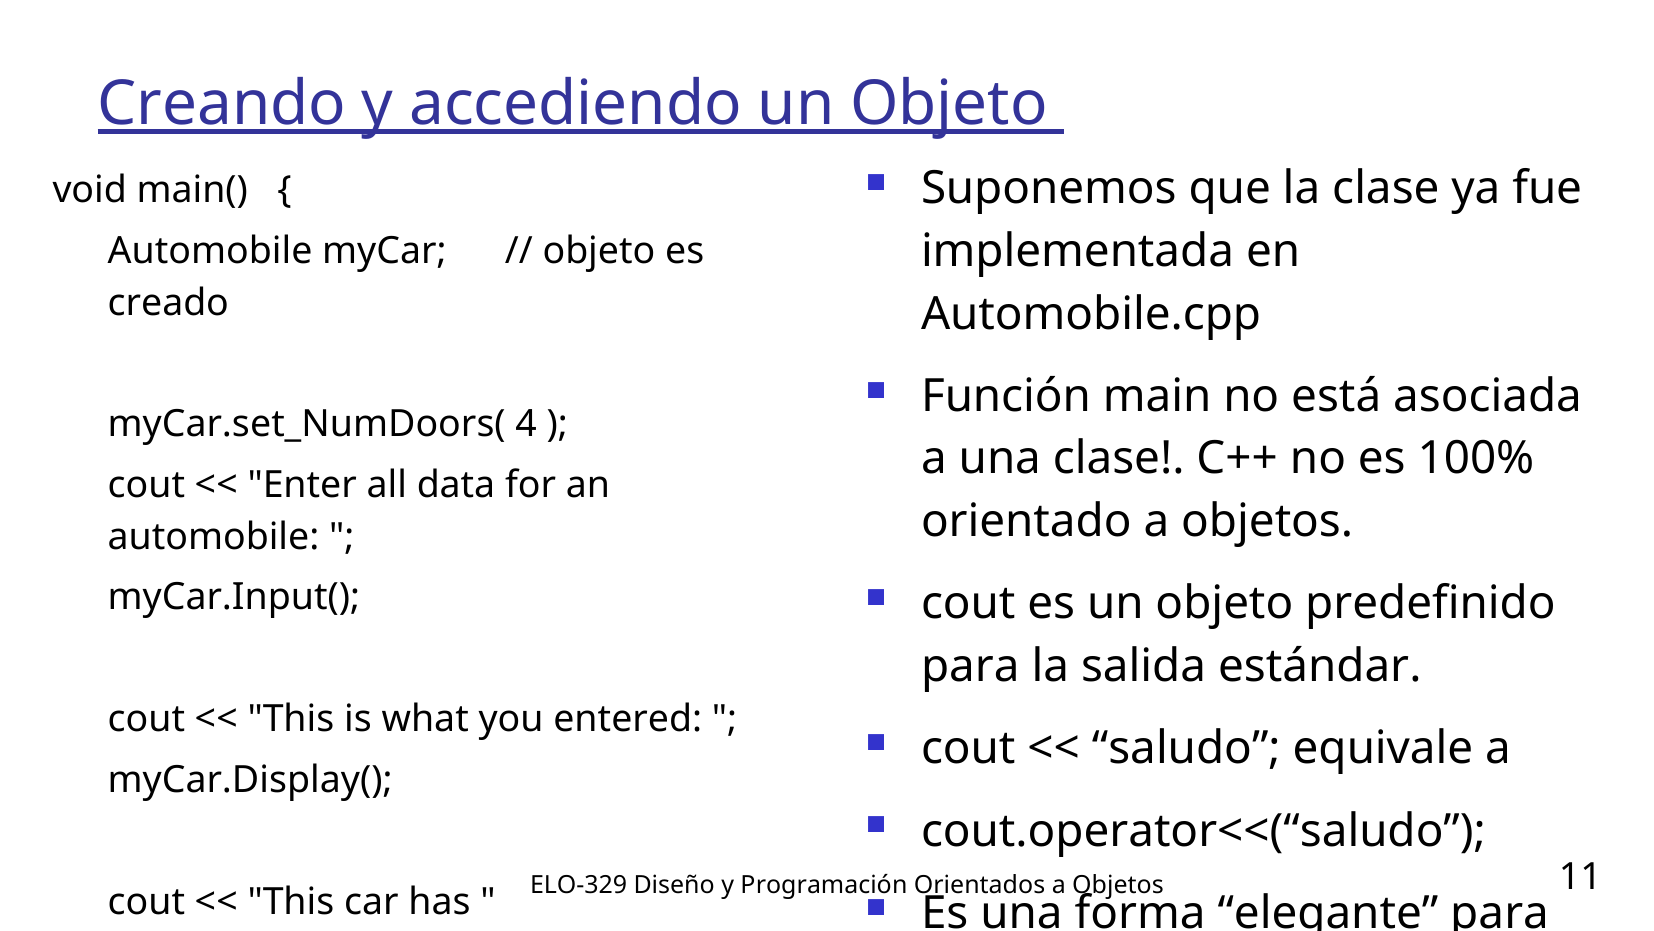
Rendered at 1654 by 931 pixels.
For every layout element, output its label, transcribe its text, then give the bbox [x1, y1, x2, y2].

title Creando y accediendo un Objeto [82, 16, 1654, 151]
list Suponemos que la clase ya fue implementada en Automobile.cpp Función main no está asociada a una clase!. C++ no es 100% orientado a objetos. cout es un objeto predefinido para la salida estándar. cout << “saludo”; equivale a cout.operator<<(“saludo”); Es una forma “elegante” para expresar la escritura de datos en out. [865, 155, 1612, 826]
list void main()‏ { Automobile myCar; // objeto es creado myCar.set_NumDoors( 4 ); cout << "Enter all data for an automobile: "; myCar.Input(); cout << "This is what you entered: "; myCar.Display(); cout << "This car has " << myCar.get_NumDoors() << " doors.\n"; } [37, 155, 829, 860]
